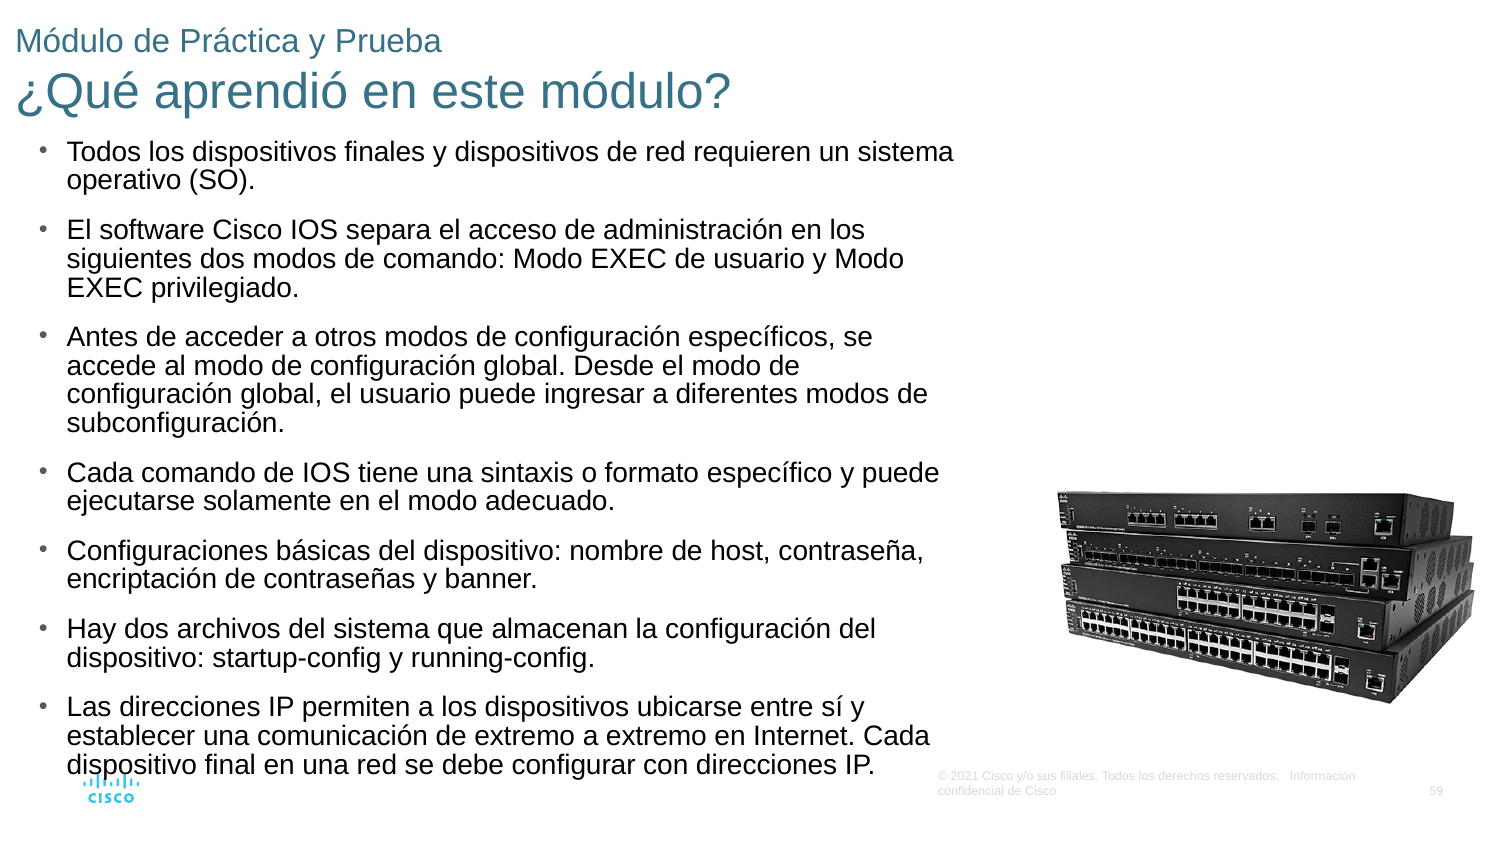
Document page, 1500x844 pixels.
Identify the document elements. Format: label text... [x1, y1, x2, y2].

list Todos los dispositivos finales y dispositivos de red requieren un sistema operativo (SO). El software Cisco IOS separa el acceso de administración en los siguientes dos modos de comando: Modo EXEC de usuario y Modo EXEC privilegiado. Antes de acceder a otros modos de configuración específicos, se accede al modo de configuración global. Desde el modo de configuración global, el usuario puede ingresar a diferentes modos de subconfiguración. Cada comando de IOS tiene una sintaxis o formato específico y puede ejecutarse solamente en el modo adecuado. Configuraciones básicas del dispositivo: nombre de host, contraseña, encriptación de contraseñas y banner. Hay dos archivos del sistema que almacenan la configuración del dispositivo: startup-config y running-config. Las direcciones IP permiten a los dispositivos ubicarse entre sí y establecer una comunicación de extremo a extremo en Internet. Cada dispositivo final en una red se debe configurar con direcciones IP. [23, 131, 985, 712]
title Módulo de Práctica y Prueba ¿Qué aprendió en este módulo? [0, 6, 1500, 131]
picture [1031, 463, 1500, 731]
